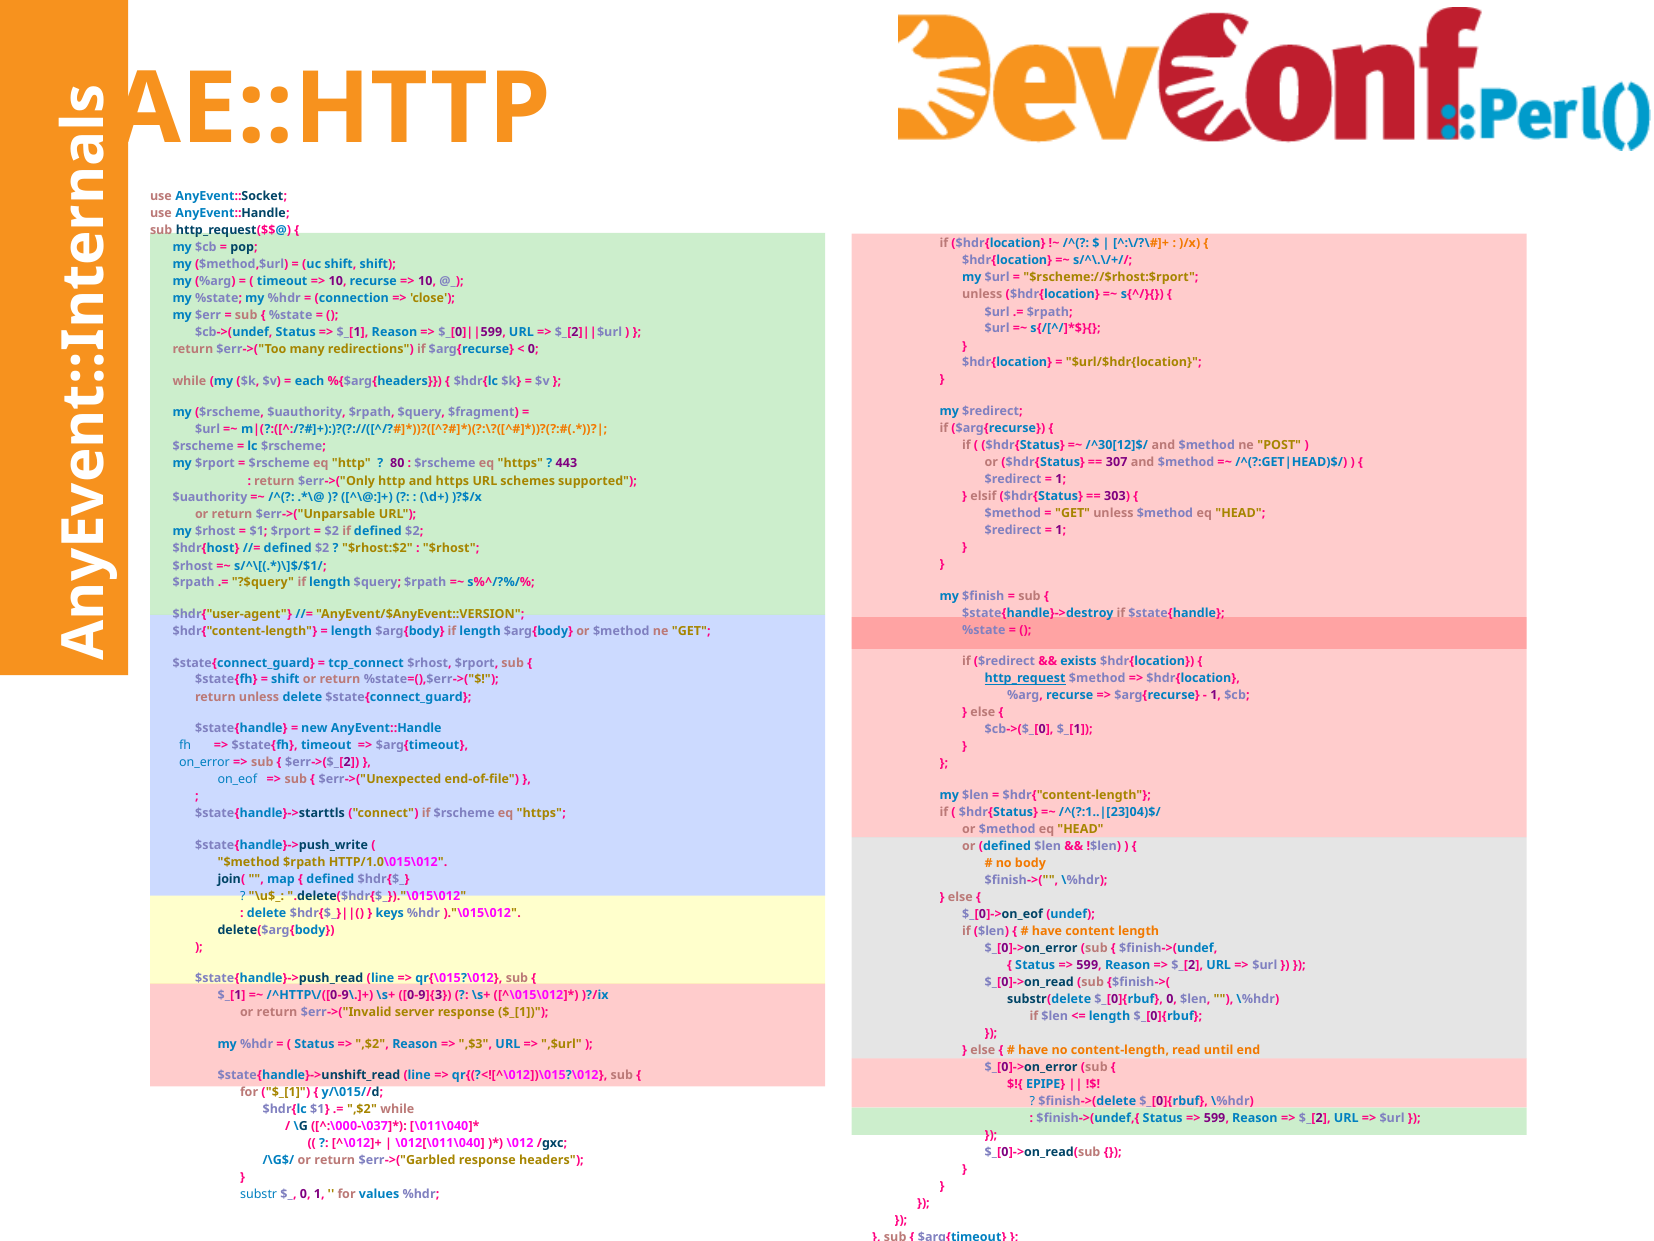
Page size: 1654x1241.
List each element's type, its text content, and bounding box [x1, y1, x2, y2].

text_box use AnyEvent::Socket; use AnyEvent::Handle; sub http_request($$@) { my $cb = pop; my ($method,$url) = (uc shift, shift); my (%arg) = ( timeout => 10, recurse => 10, @_); my %state; my %hdr = (connection => 'close'); my $err = sub { %state = (); $cb->(undef, Status => $_[1], Reason => $_[0]||599, URL => $_[2]||$url ) }; return $err->("Too many redirections") if $arg{recurse} < 0; while (my ($k, $v) = each %{$arg{headers}}) { $hdr{lc $k} = $v }; my ($rscheme, $uauthority, $rpath, $query, $fragment) = $url =~ m|(?:([^:/?#]+):)?(?://([^/?#]*))?([^?#]*)(?:\?([^#]*))?(?:#(.*))?|; $rscheme = lc $rscheme; my $rport = $rscheme eq "http" ? 80 : $rscheme eq "https" ? 443 : return $err->("Only http and https URL schemes supported"); $uauthority =~ /^(?: .*\@ )? ([^\@:]+) (?: : (\d+) )?$/x or return $err->("Unparsable URL"); my $rhost = $1; $rport = $2 if defined $2; $hdr{host} //= defined $2 ? "$rhost:$2" : "$rhost"; $rhost =~ s/^\[(.*)\]$/$1/; $rpath .= "?$query" if length $query; $rpath =~ s%^/?%/%; $hdr{"user-agent"} //= "AnyEvent/$AnyEvent::VERSION"; $hdr{"content-length"} = length $arg{body} if length $arg{body} or $method ne "GET"; $state{connect_guard} = tcp_connect $rhost, $rport, sub { $state{fh} = shift or return %state=(),$err->("$!"); return unless delete $state{connect_guard}; $state{handle} = new AnyEvent::Handle fh => $state{fh}, timeout => $arg{timeout}, on_error => sub { $err->($_[2]) }, on_eof => sub { $err->("Unexpected end-of-file") }, ; $state{handle}->starttls ("connect") if $rscheme eq "https"; $state{handle}->push_write ( "$method $rpath HTTP/1.0\015\012". join( "", map { defined $hdr{$_} ? "\u$_: ".delete($hdr{$_})."\015\012" : delete $hdr{$_}||() } keys %hdr )."\015\012". delete($arg{body}) ); $state{handle}->push_read (line => qr{\015?\012}, sub { $_[1] =~ /^HTTP\/([0-9\.]+) \s+ ([0-9]{3}) (?: \s+ ([^\015\012]*) )?/ix or return $err->("Invalid server response ($_[1])"); my %hdr = ( Status => ",$2", Reason => ",$3", URL => ",$url" ); $state{handle}->unshift_read (line => qr{(?<![^\012])\015?\012}, sub { for ("$_[1]") { y/\015//d; $hdr{lc $1} .= ",$2" while / \G ([^:\000-\037]*): [\011\040]* (( ?: [^\012]+ | \012[\011\040] )*) \012 /gxc; /\G$/ or return $err->("Garbled response headers"); } substr $_, 0, 1, '' for values %hdr; [150, 187, 863, 1163]
picture [898, 7, 1651, 151]
title AE::HTTP [112, 45, 901, 162]
text_box if ($hdr{location} !~ /^(?: $ | [^:\/?\#]+ : )/x) { $hdr{location} =~ s/^\.\/+//; my $url = "$rscheme://$rhost:$rport"; unless ($hdr{location} =~ s{^/}{}) { $url .= $rpath; $url =~ s{/[^/]*$}{}; } $hdr{location} = "$url/$hdr{location}"; } my $redirect; if ($arg{recurse}) { if ( ($hdr{Status} =~ /^30[12]$/ and $method ne "POST" ) or ($hdr{Status} == 307 and $method =~ /^(?:GET|HEAD)$/) ) { $redirect = 1; } elsif ($hdr{Status} == 303) { $method = "GET" unless $method eq "HEAD"; $redirect = 1; } } my $finish = sub { $state{handle}->destroy if $state{handle}; %state = (); if ($redirect && exists $hdr{location}) { http_request $method => $hdr{location}, %arg, recurse => $arg{recurse} - 1, $cb; } else { $cb->($_[0], $_[1]); } }; my $len = $hdr{"content-length"}; if ( $hdr{Status} =~ /^(?:1..|[23]04)$/ or $method eq "HEAD" or (defined $len && !$len) ) { # no body $finish->("", \%hdr); } else { $_[0]->on_eof (undef); if ($len) { # have content length $_[0]->on_error (sub { $finish->(undef, { Status => 599, Reason => $_[2], URL => $url }) }); $_[0]->on_read (sub {$finish->( substr(delete $_[0]{rbuf}, 0, $len, ""), \%hdr) if $len <= length $_[0]{rbuf}; }); } else { # have no content-length, read until end $_[0]->on_error (sub { $!{ EPIPE} || !$! ? $finish->(delete $_[0]{rbuf}, \%hdr) : $finish->(undef,{ Status => 599, Reason => $_[2], URL => $url }); }); $_[0]->on_read(sub {}); } } }); }); }, sub { $arg{timeout} }; defined wantarray && AnyEvent::Util::guard { %state = () } } [849, 220, 1563, 1196]
text_box AnyEvent::Internals [0, 0, 84, 676]
